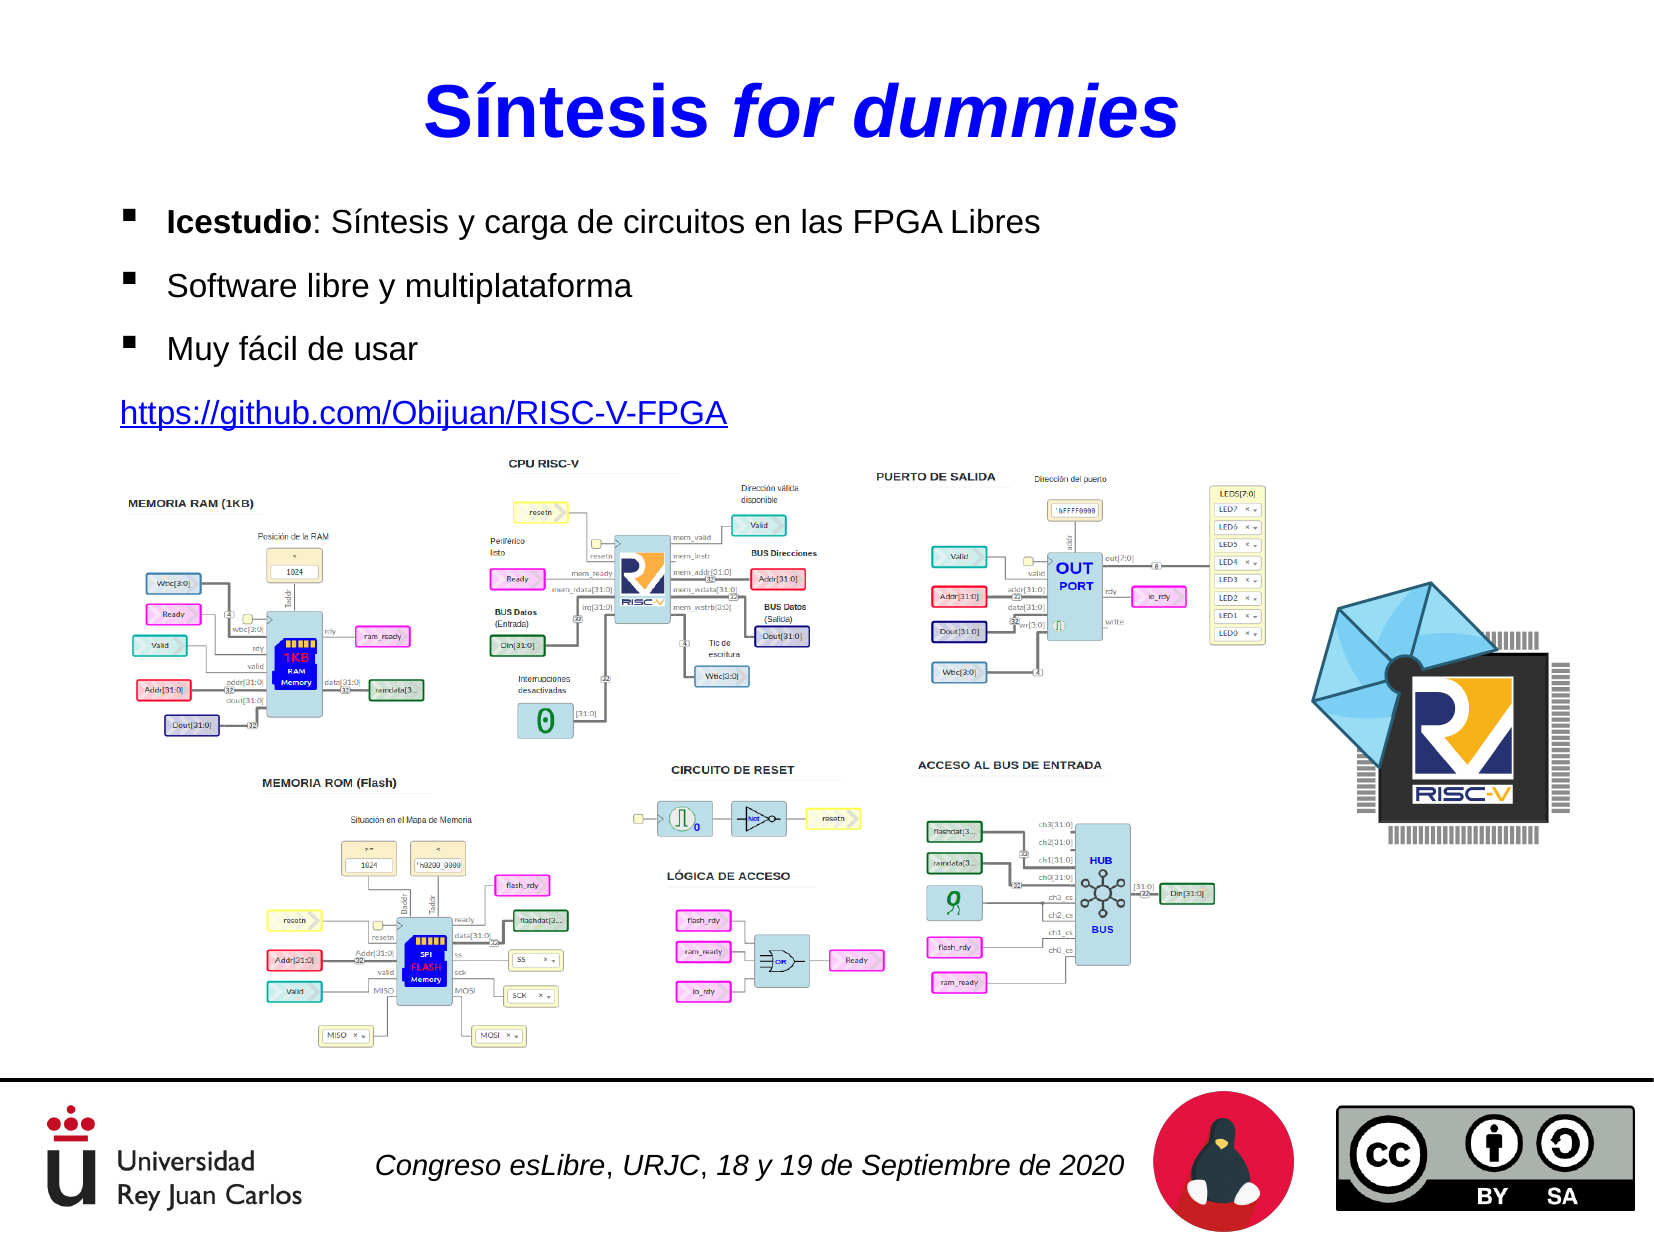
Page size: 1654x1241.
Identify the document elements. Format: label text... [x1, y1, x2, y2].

picture [1336, 1094, 1635, 1221]
text_box Icestudio: Síntesis y carga de circuitos en las FPGA Libres Software libre y multiplataforma Muy fácil de usar https://github.com/Obijuan/RISC-V-FPGA [104, 192, 1590, 437]
picture [105, 438, 1595, 1065]
text_box Congreso esLibre, URJC, 18 y 19 de Septiembre de 2020 [359, 1139, 1153, 1215]
text_box Síntesis for dummies [142, 54, 1463, 161]
picture [1153, 1091, 1294, 1232]
picture [30, 1094, 315, 1220]
